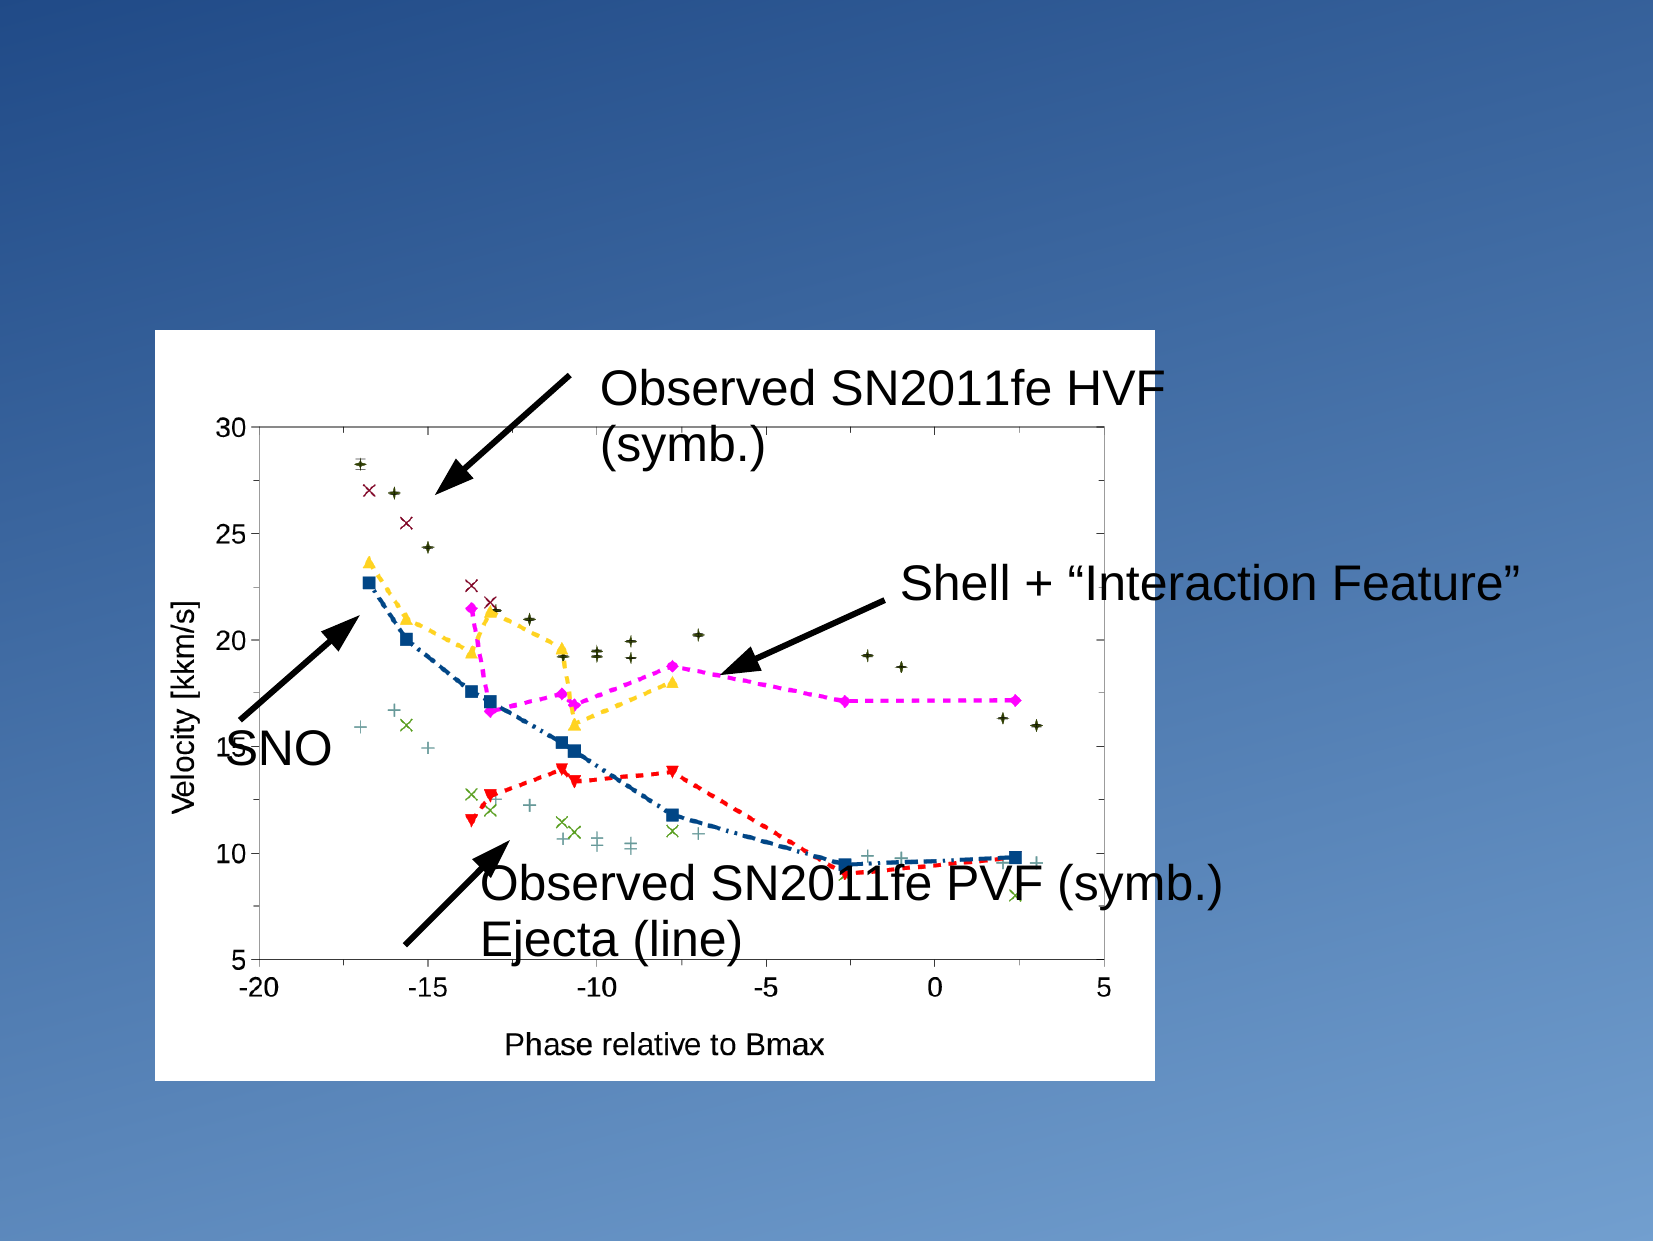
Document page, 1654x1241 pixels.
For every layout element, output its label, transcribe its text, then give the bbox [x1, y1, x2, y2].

picture [154, 330, 1155, 1081]
text_box Observed SN2011fe PVF (symb.) Ejecta (line) [479, 855, 1290, 967]
text_box SNO [224, 720, 360, 832]
text_box Shell + “Interaction Feature” [899, 555, 1635, 667]
text_box Observed SN2011fe HVF (symb.) [599, 360, 1185, 528]
